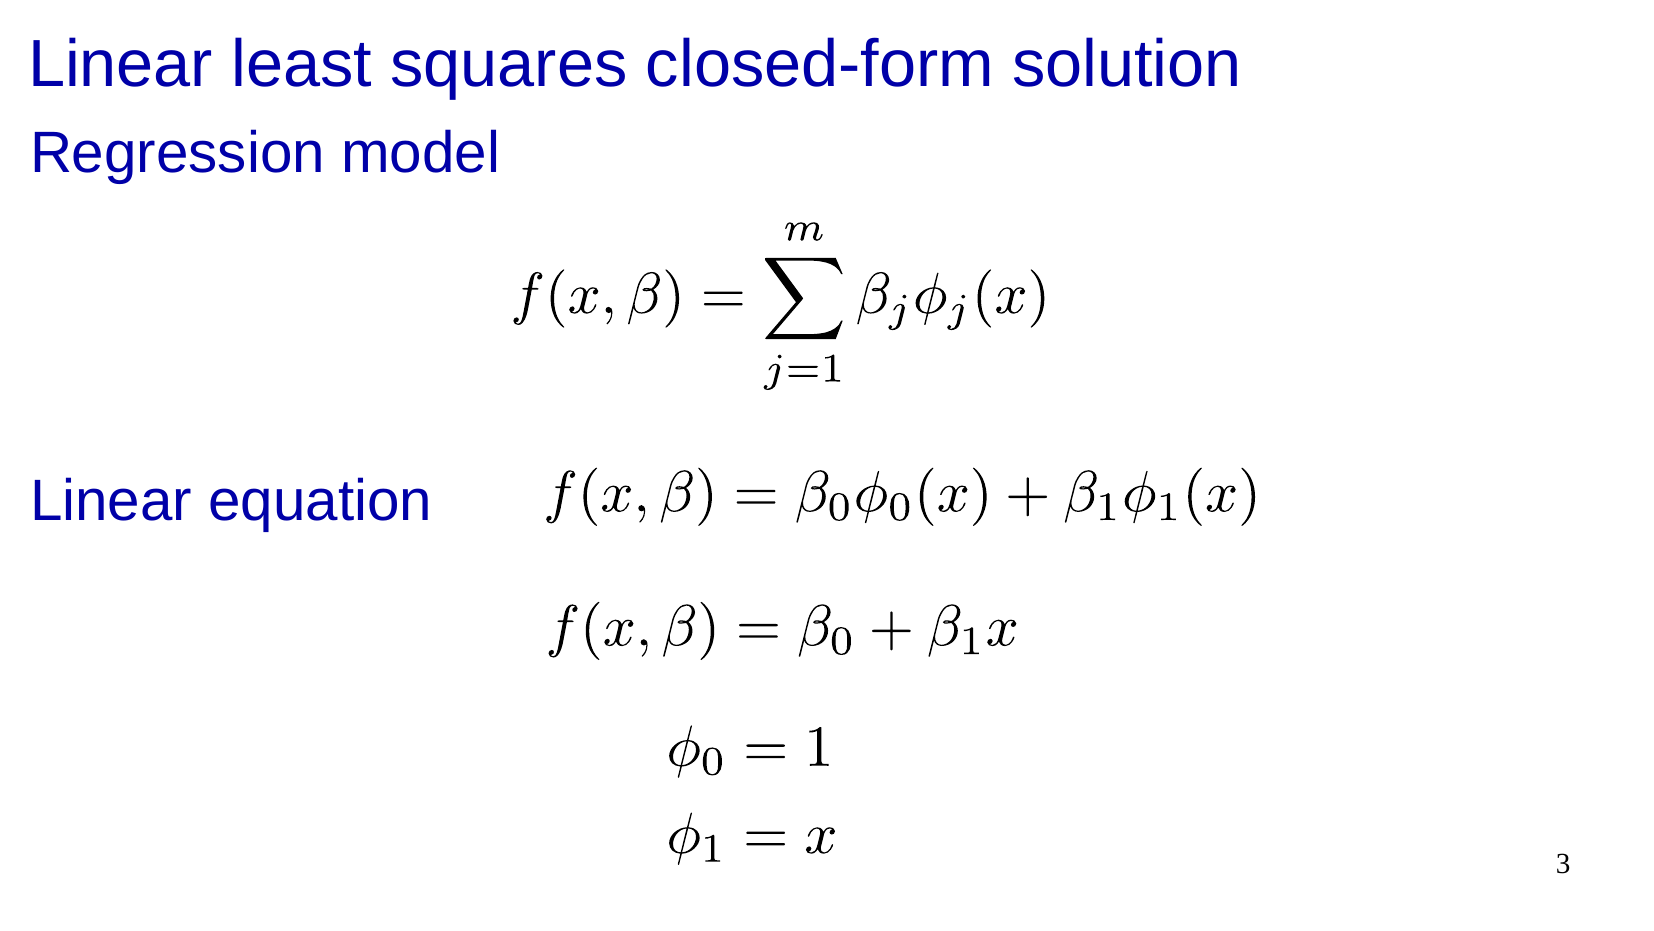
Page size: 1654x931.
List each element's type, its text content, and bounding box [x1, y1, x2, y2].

title Linear least squares closed-form solution [28, 21, 1626, 106]
text_box [510, 222, 1051, 391]
text_box [543, 467, 1261, 526]
list Regression model Linear equation [30, 120, 1645, 916]
text_box [545, 601, 1019, 661]
text_box [666, 725, 838, 865]
